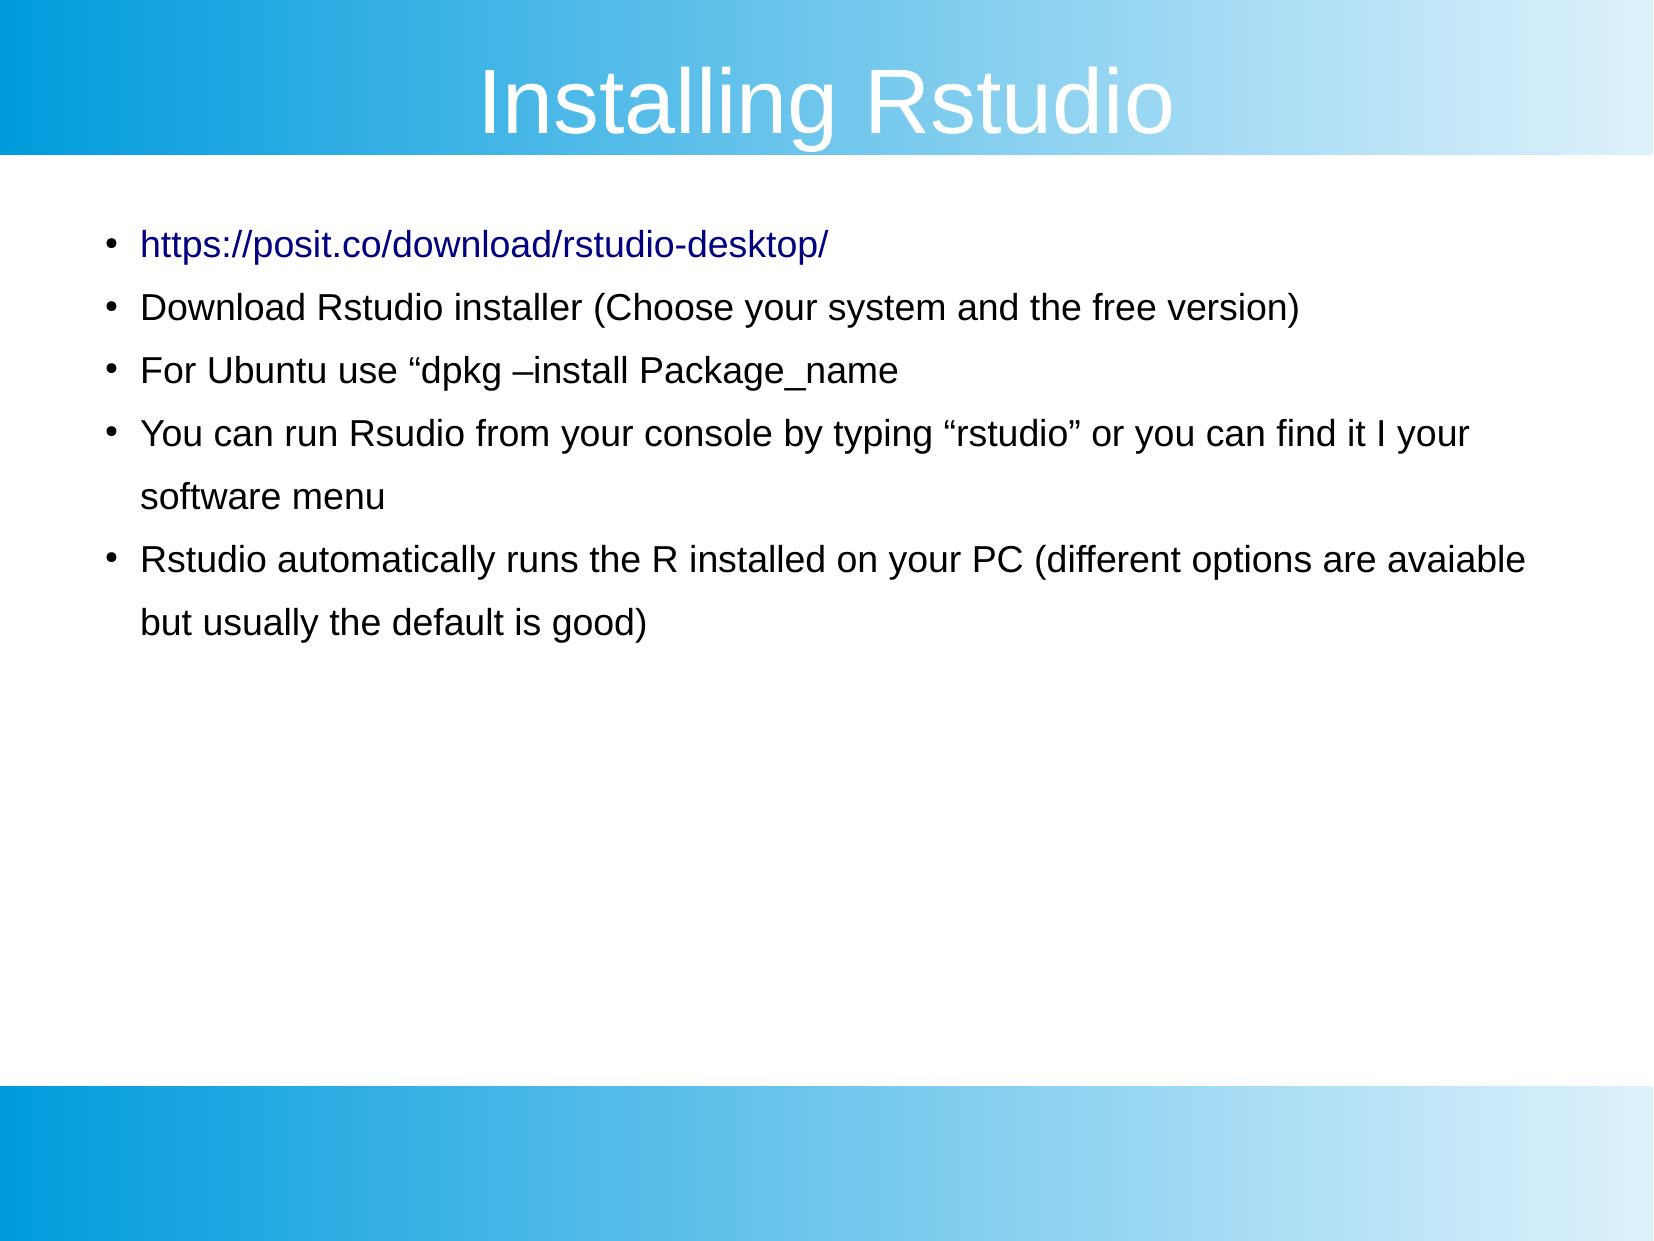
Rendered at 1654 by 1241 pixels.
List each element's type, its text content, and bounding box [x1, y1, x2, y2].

text_box https://posit.co/download/rstudio-desktop/ Download Rstudio installer (Choose your system and the free version) For Ubuntu use “dpkg –install Package_name You can run Rsudio from your console by typing “rstudio” or you can find it I your software menu Rstudio automatically runs the R installed on your PC (different options are avaiable but usually the default is good) [90, 195, 1576, 1036]
title Installing Rstudio [82, 49, 1571, 155]
